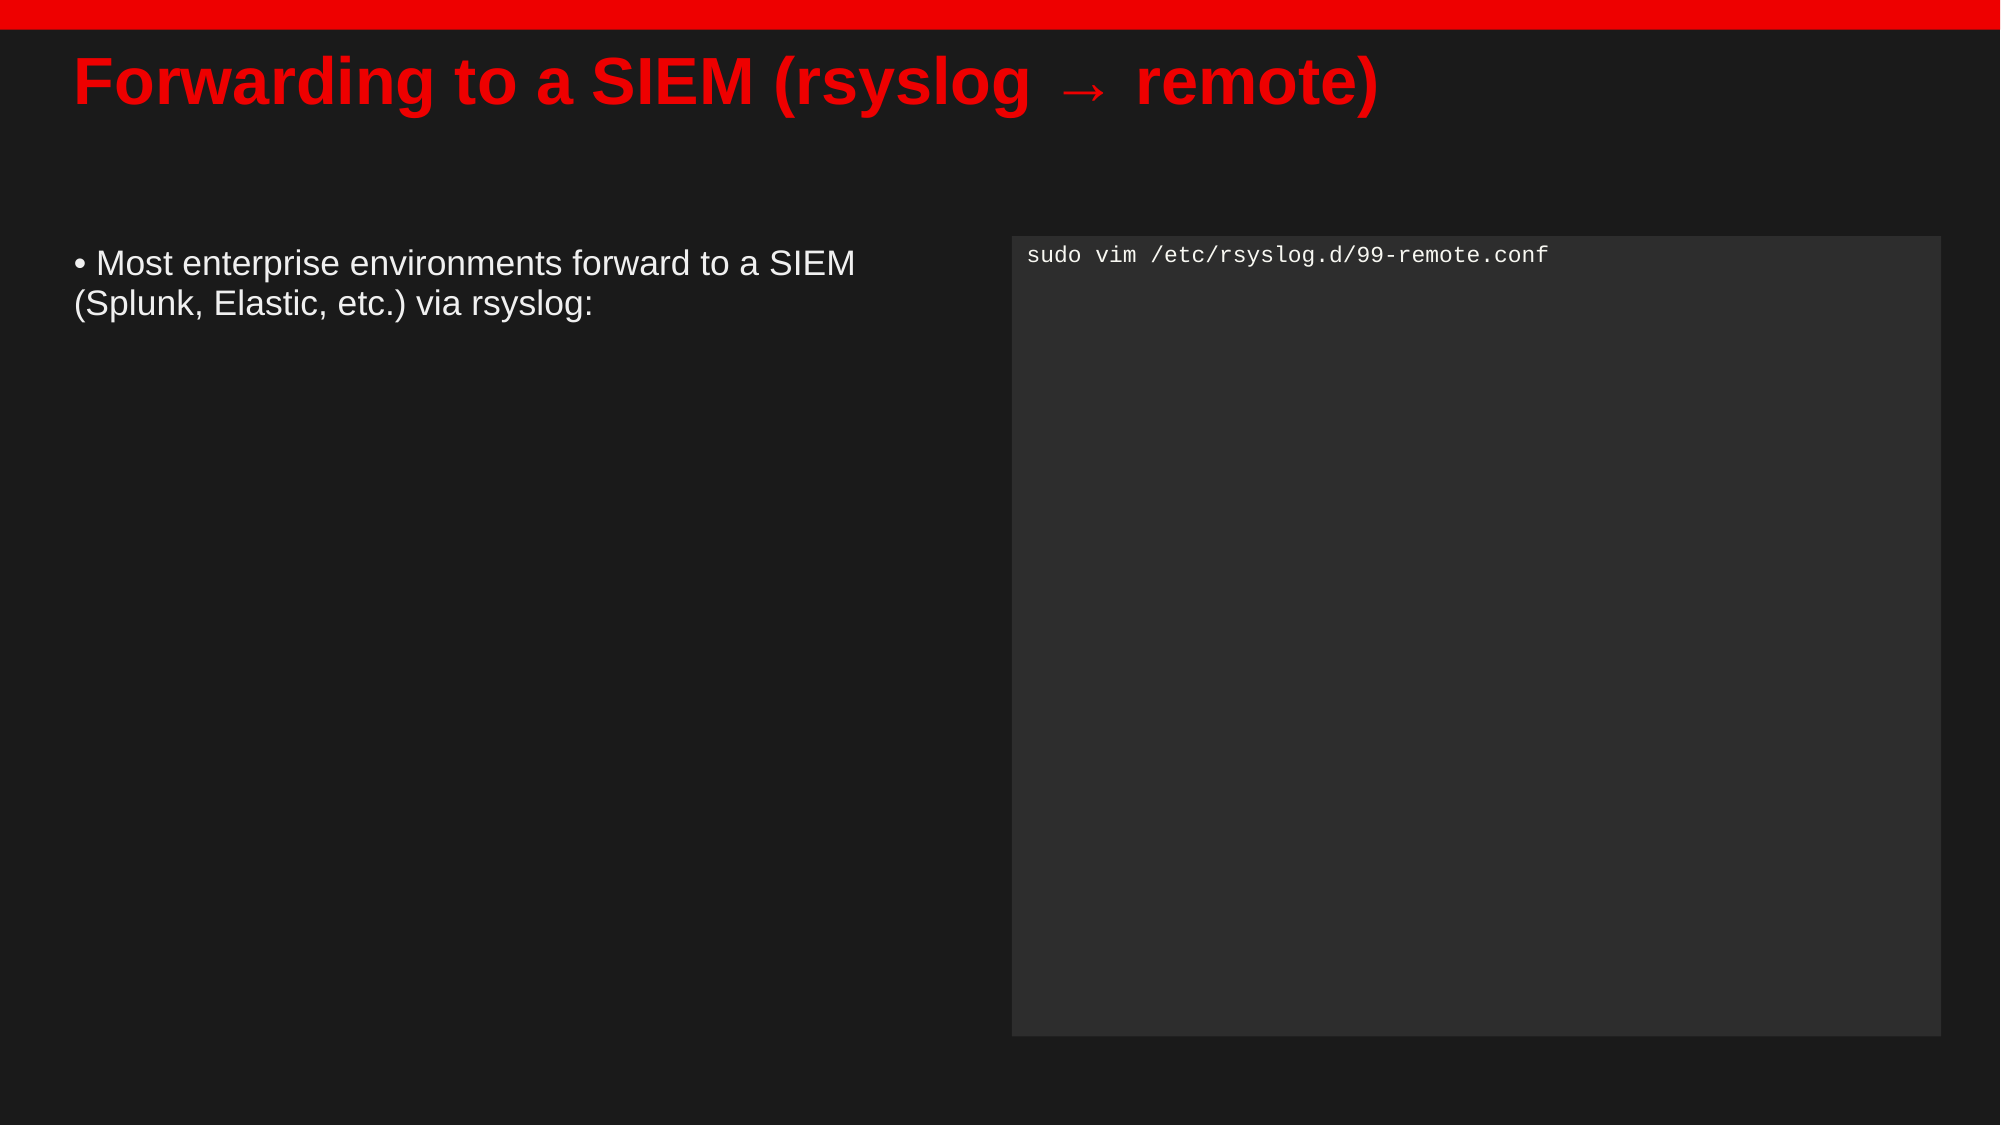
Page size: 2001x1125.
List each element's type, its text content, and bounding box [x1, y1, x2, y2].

text_box Forwarding to a SIEM (rsyslog → remote) [59, 36, 1942, 208]
text_box sudo vim /etc/rsyslog.d/99-remote.conf [1011, 236, 1942, 1037]
text_box [0, 0, 2001, 30]
text_box • Most enterprise environments forward to a SIEM (Splunk, Elastic, etc.) via rsyslog: [59, 236, 989, 1037]
